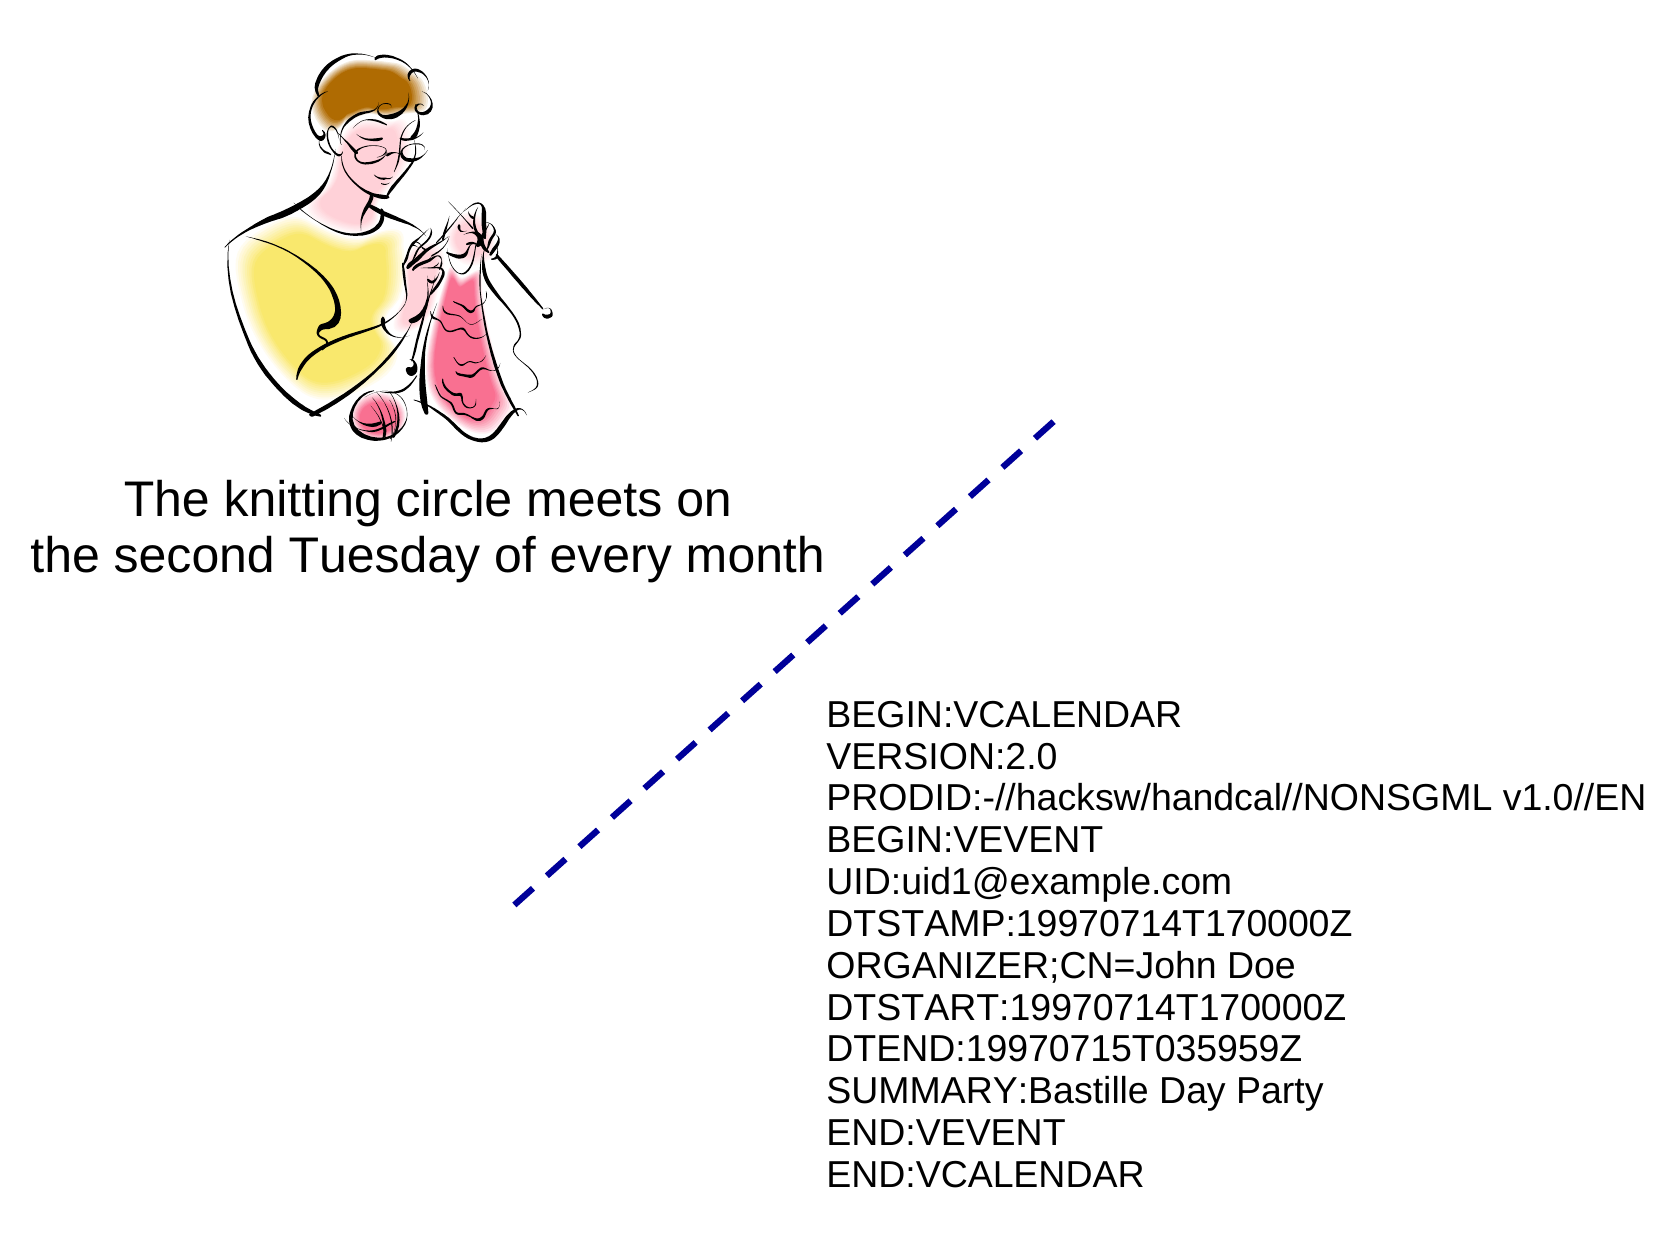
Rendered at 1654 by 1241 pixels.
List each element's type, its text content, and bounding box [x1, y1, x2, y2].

text_box BEGIN:VCALENDAR VERSION:2.0 PRODID:-//hacksw/handcal//NONSGML v1.0//EN BEGIN:VEVENT UID:uid1@example.com DTSTAMP:19970714T170000Z ORGANIZER;CN=John Doe DTSTART:19970714T170000Z DTEND:19970715T035959Z SUMMARY:Bastille Day Party END:VEVENT END:VCALENDAR [811, 686, 1654, 1204]
picture [222, 53, 553, 445]
text_box The knitting circle meets on the second Tuesday of every month [15, 464, 841, 592]
